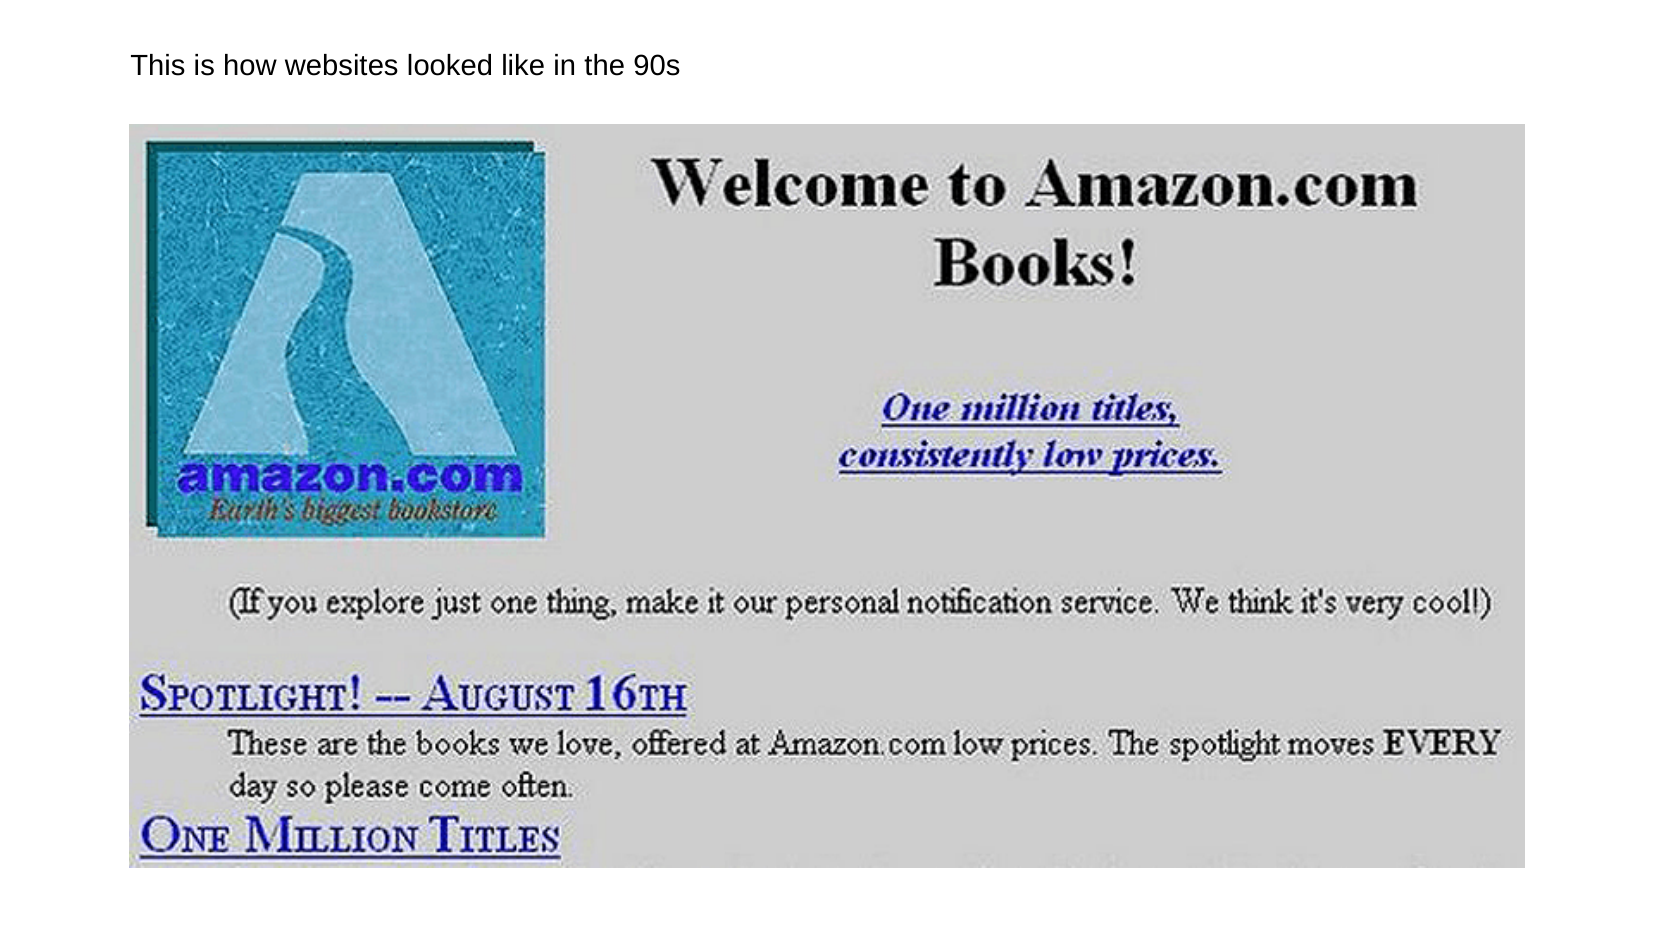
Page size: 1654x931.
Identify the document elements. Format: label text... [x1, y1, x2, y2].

picture [129, 124, 1525, 869]
text_box This is how websites looked like in the 90s [115, 30, 1093, 100]
